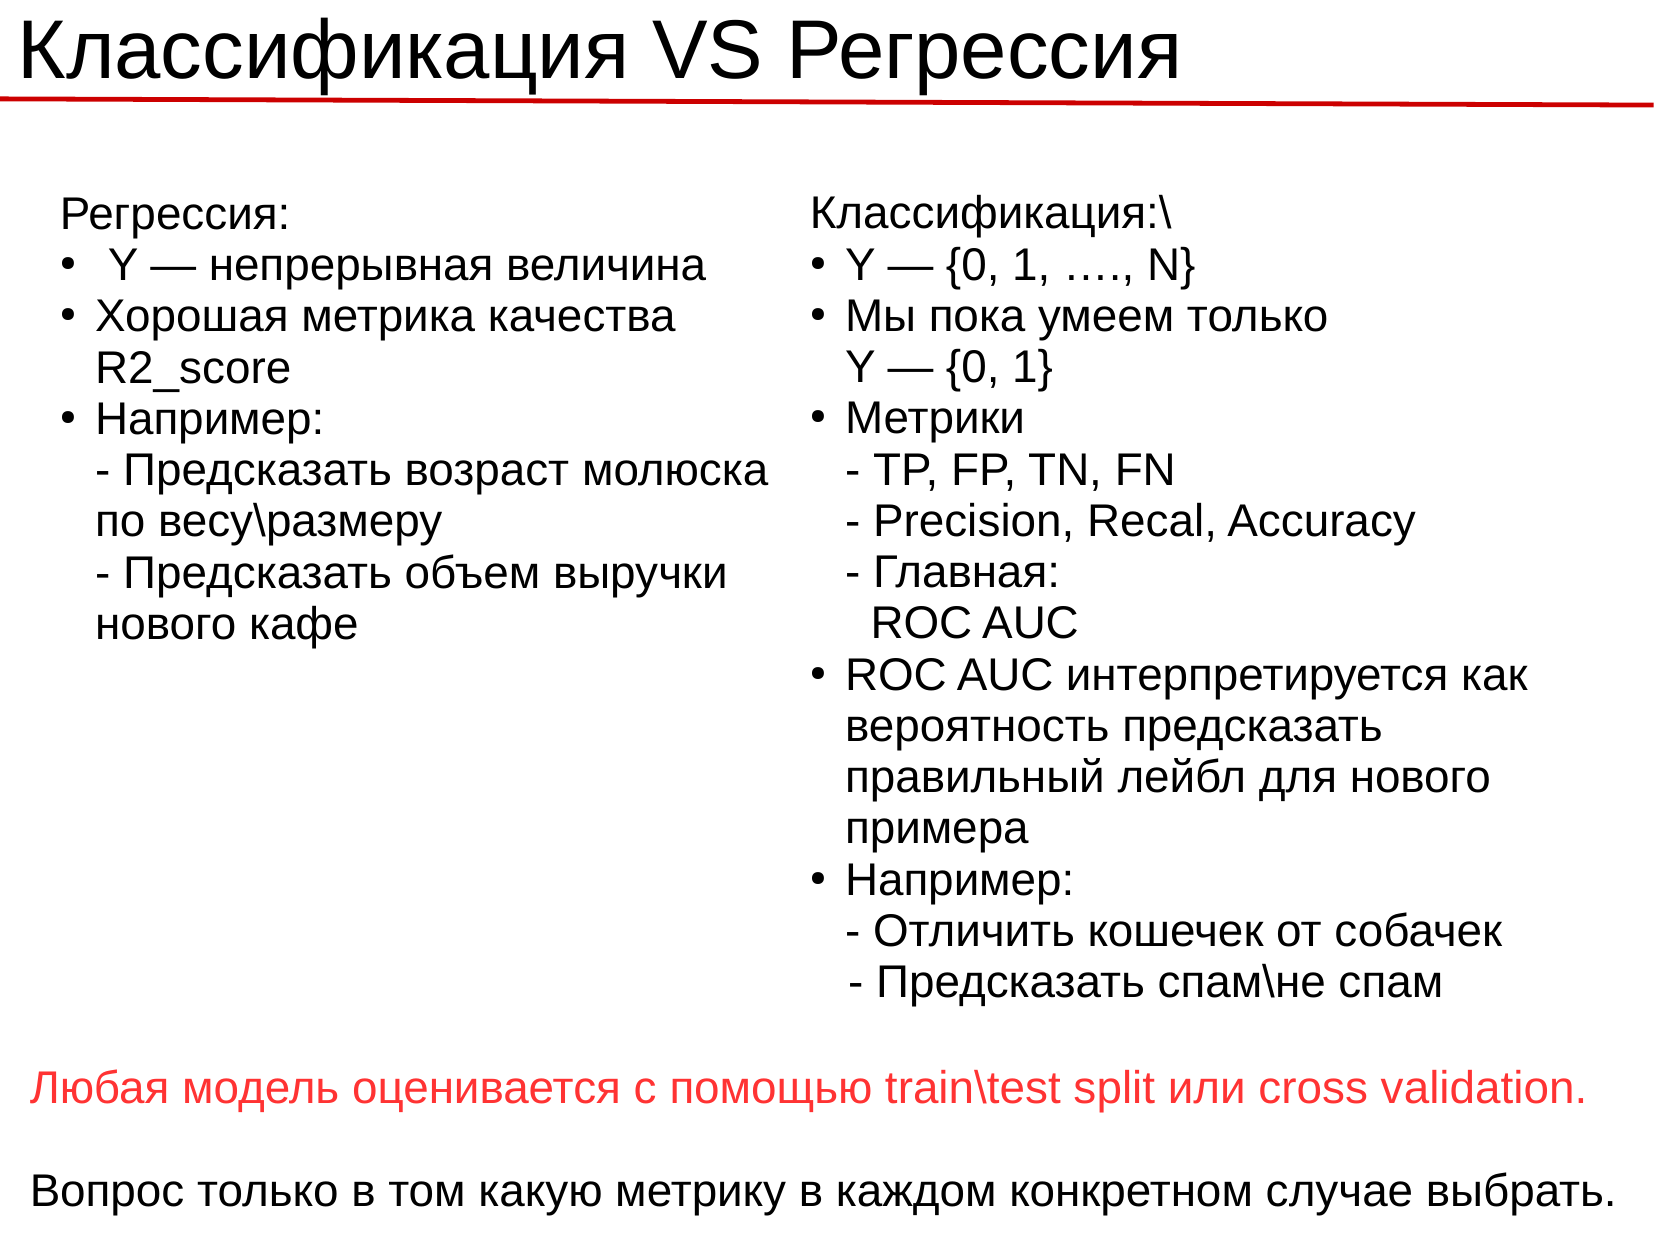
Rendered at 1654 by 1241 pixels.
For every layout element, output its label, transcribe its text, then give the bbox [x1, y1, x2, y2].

text_box Регрессия: Y — непрерывная величина Хорошая метрика качества R2_score Например: - Предсказать возраст молюска по весу\размеру - Предсказать объем выручки нового кафе [45, 180, 826, 657]
title Классификация VS Регрессия [17, 0, 1231, 99]
text_box Классификация:\ Y — {0, 1, …., N} Мы пока умеем только Y — {0, 1} Метрики - TP, FP, TN, FN - Precision, Recal, Accuracy - Главная: ROC AUC ROC AUC интерпретируется как вероятность предсказать правильный лейбл для нового примера Например: - Отличить кошечек от собачек - Предсказать спам\не спам [795, 180, 1651, 1043]
text_box Любая модель оценивается с помощью train\test split или cross validation. Вопрос только в том какую метрику в каждом конкретном случае выбрать. [15, 1055, 1654, 1241]
